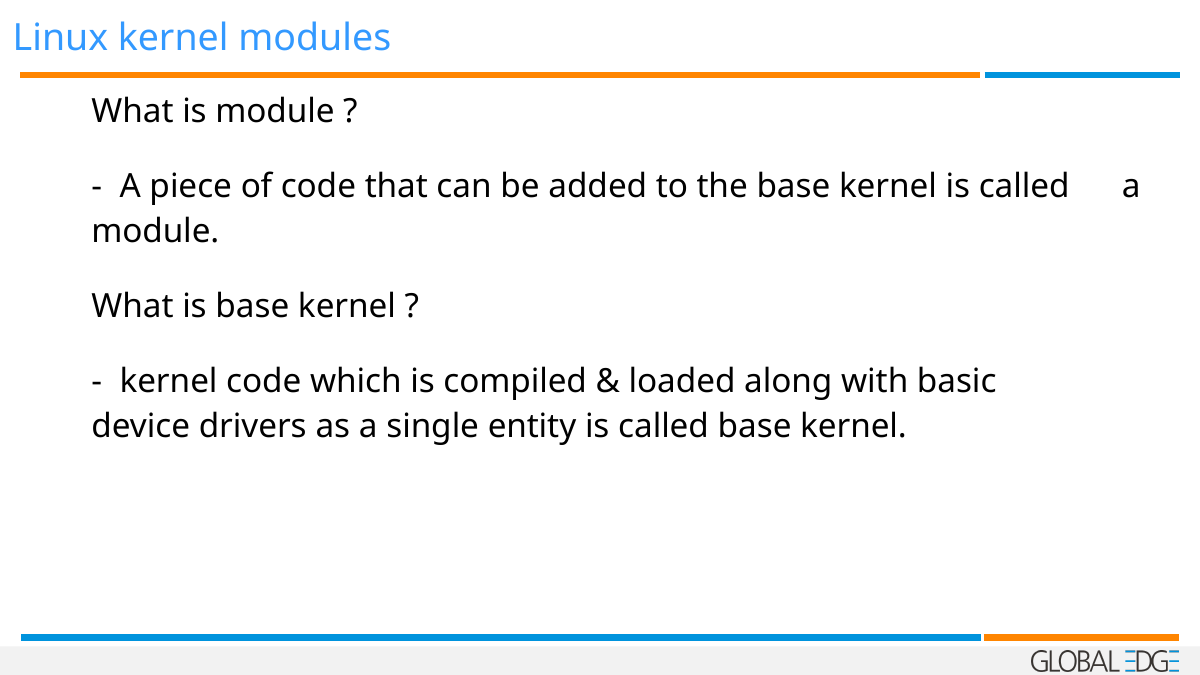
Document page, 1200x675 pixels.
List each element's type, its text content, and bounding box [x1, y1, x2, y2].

title Linux kernel modules [12, 9, 1088, 63]
list What is module ? - A piece of code that can be added to the base kernel is called a module. What is base kernel ? - kernel code which is compiled & loaded along with basic device drivers as a single entity is called base kernel. [20, 87, 1179, 628]
picture [1031, 650, 1179, 672]
